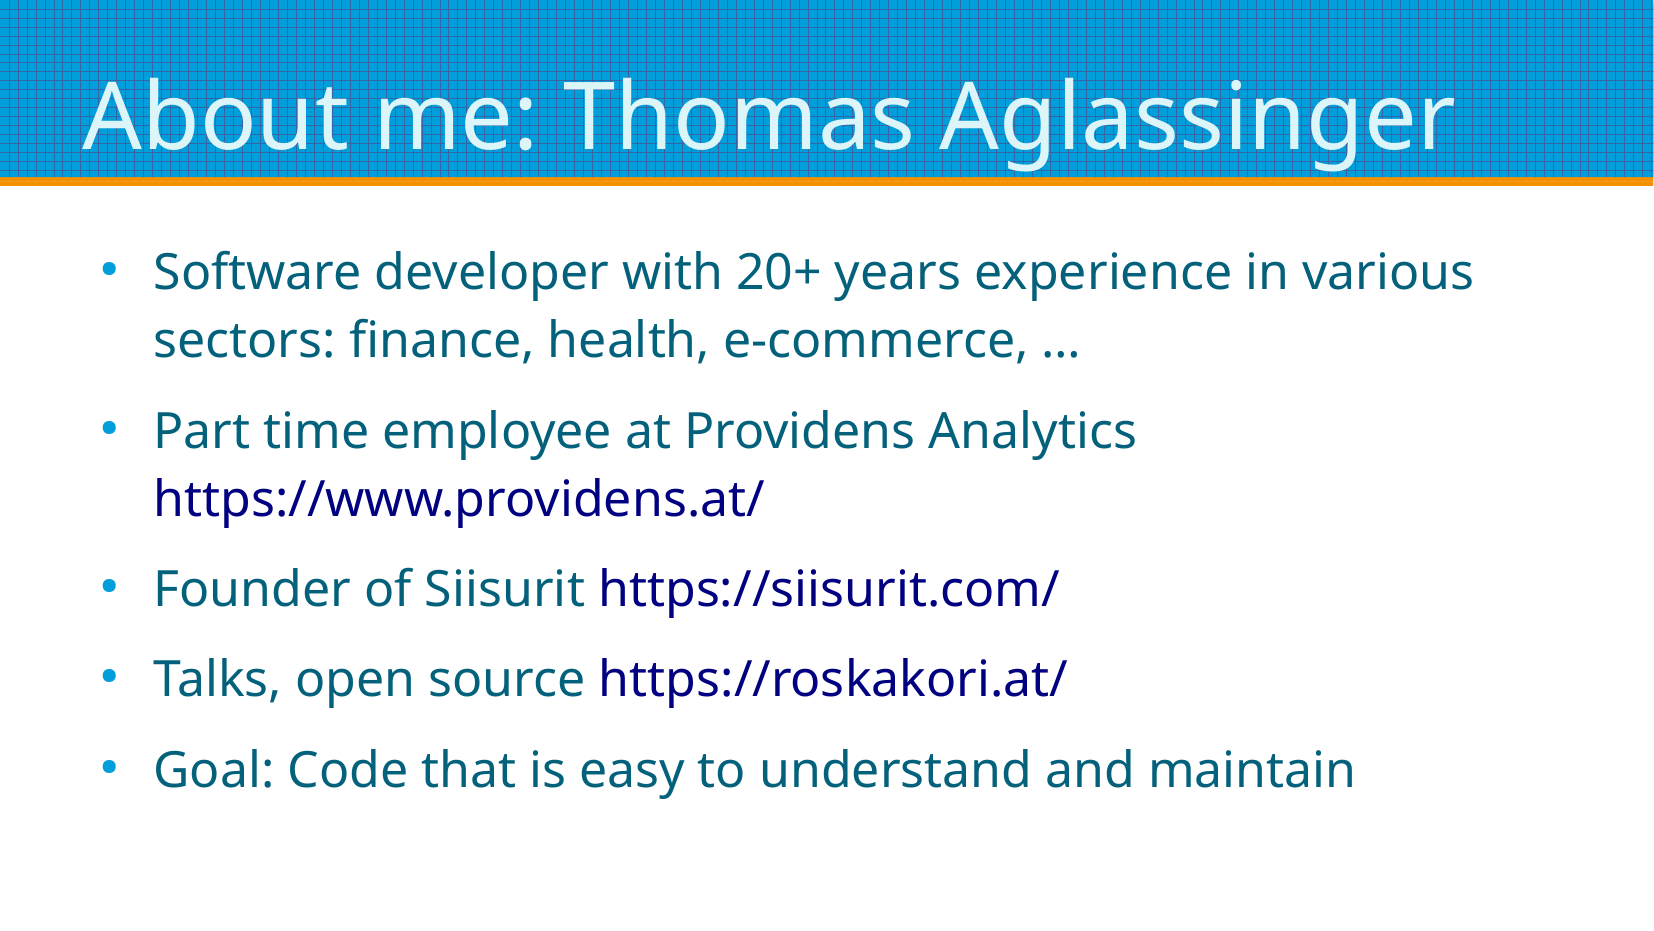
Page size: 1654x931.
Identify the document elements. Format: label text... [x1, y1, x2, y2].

list Software developer with 20+ years experience in various sectors: finance, health, e-commerce, … Part time employee at Providens Analytics https://www.providens.at/ Founder of Siisurit https://siisurit.com/ Talks, open source https://roskakori.at/ Goal: Code that is easy to understand and maintain [82, 236, 1571, 813]
title About me: Thomas Aglassinger [82, 14, 1571, 178]
